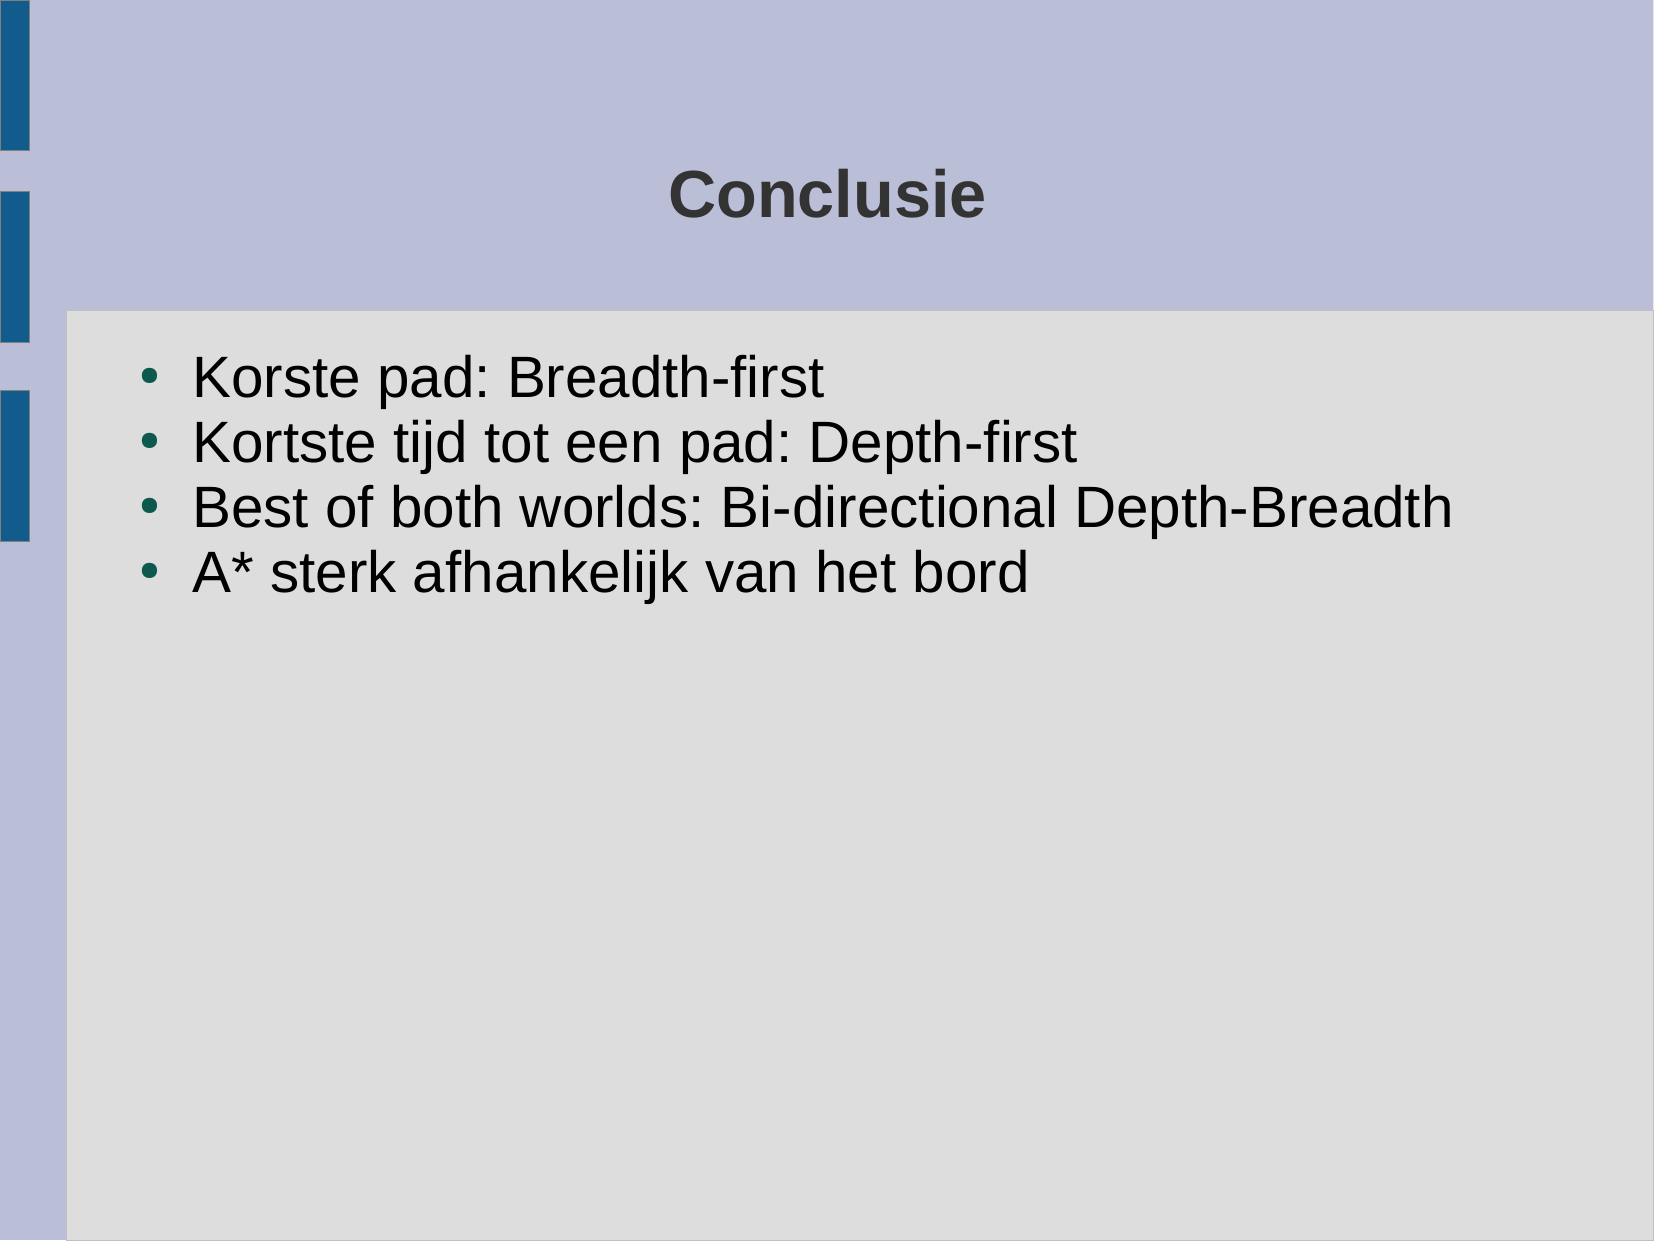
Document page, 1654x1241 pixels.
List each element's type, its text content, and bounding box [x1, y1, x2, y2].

list Korste pad: Breadth-first Kortste tijd tot een pad: Depth-first Best of both worlds: Bi-directional Depth-Breadth A* sterk afhankelijk van het bord [121, 344, 1534, 1127]
title Conclusie [121, 91, 1534, 299]
